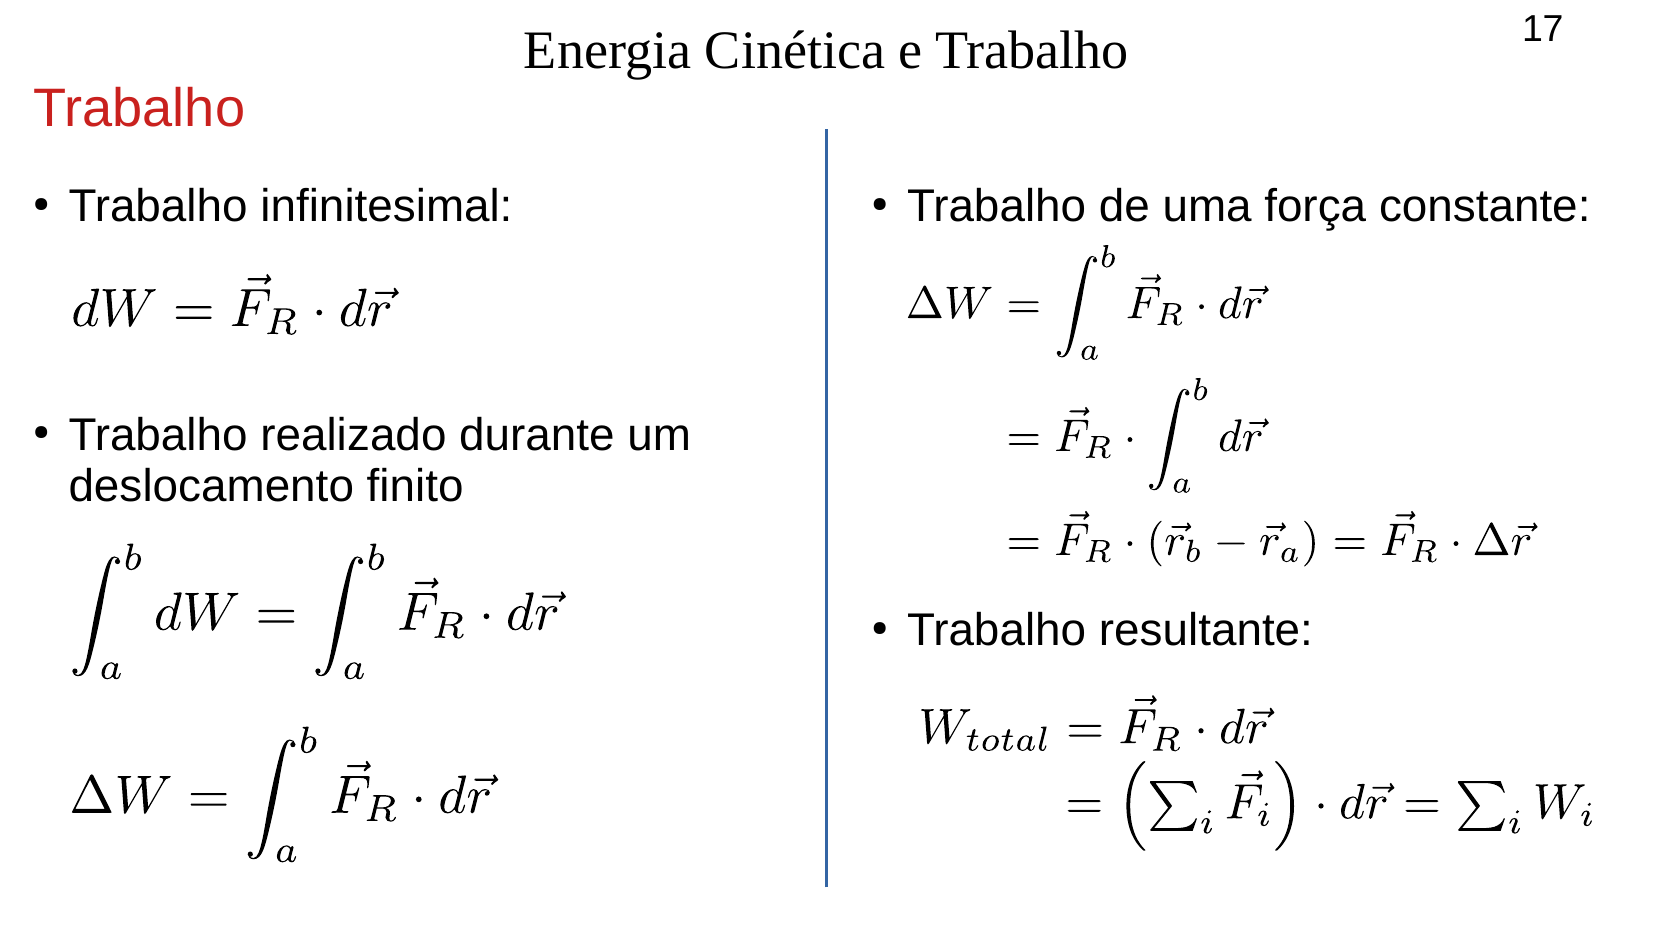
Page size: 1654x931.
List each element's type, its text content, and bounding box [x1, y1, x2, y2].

picture [69, 543, 566, 680]
picture [69, 271, 401, 337]
text_box Trabalho de uma força constante: Trabalho resultante: [856, 70, 1637, 700]
text_box Energia Cinética e Trabalho [509, 0, 1145, 88]
text_box <number> [1507, 0, 1654, 71]
picture [905, 245, 1538, 567]
picture [69, 726, 499, 863]
picture [918, 695, 1592, 851]
text_box Trabalho Trabalho infinitesimal: Trabalho realizado durante um deslocamento finito [18, 70, 722, 556]
